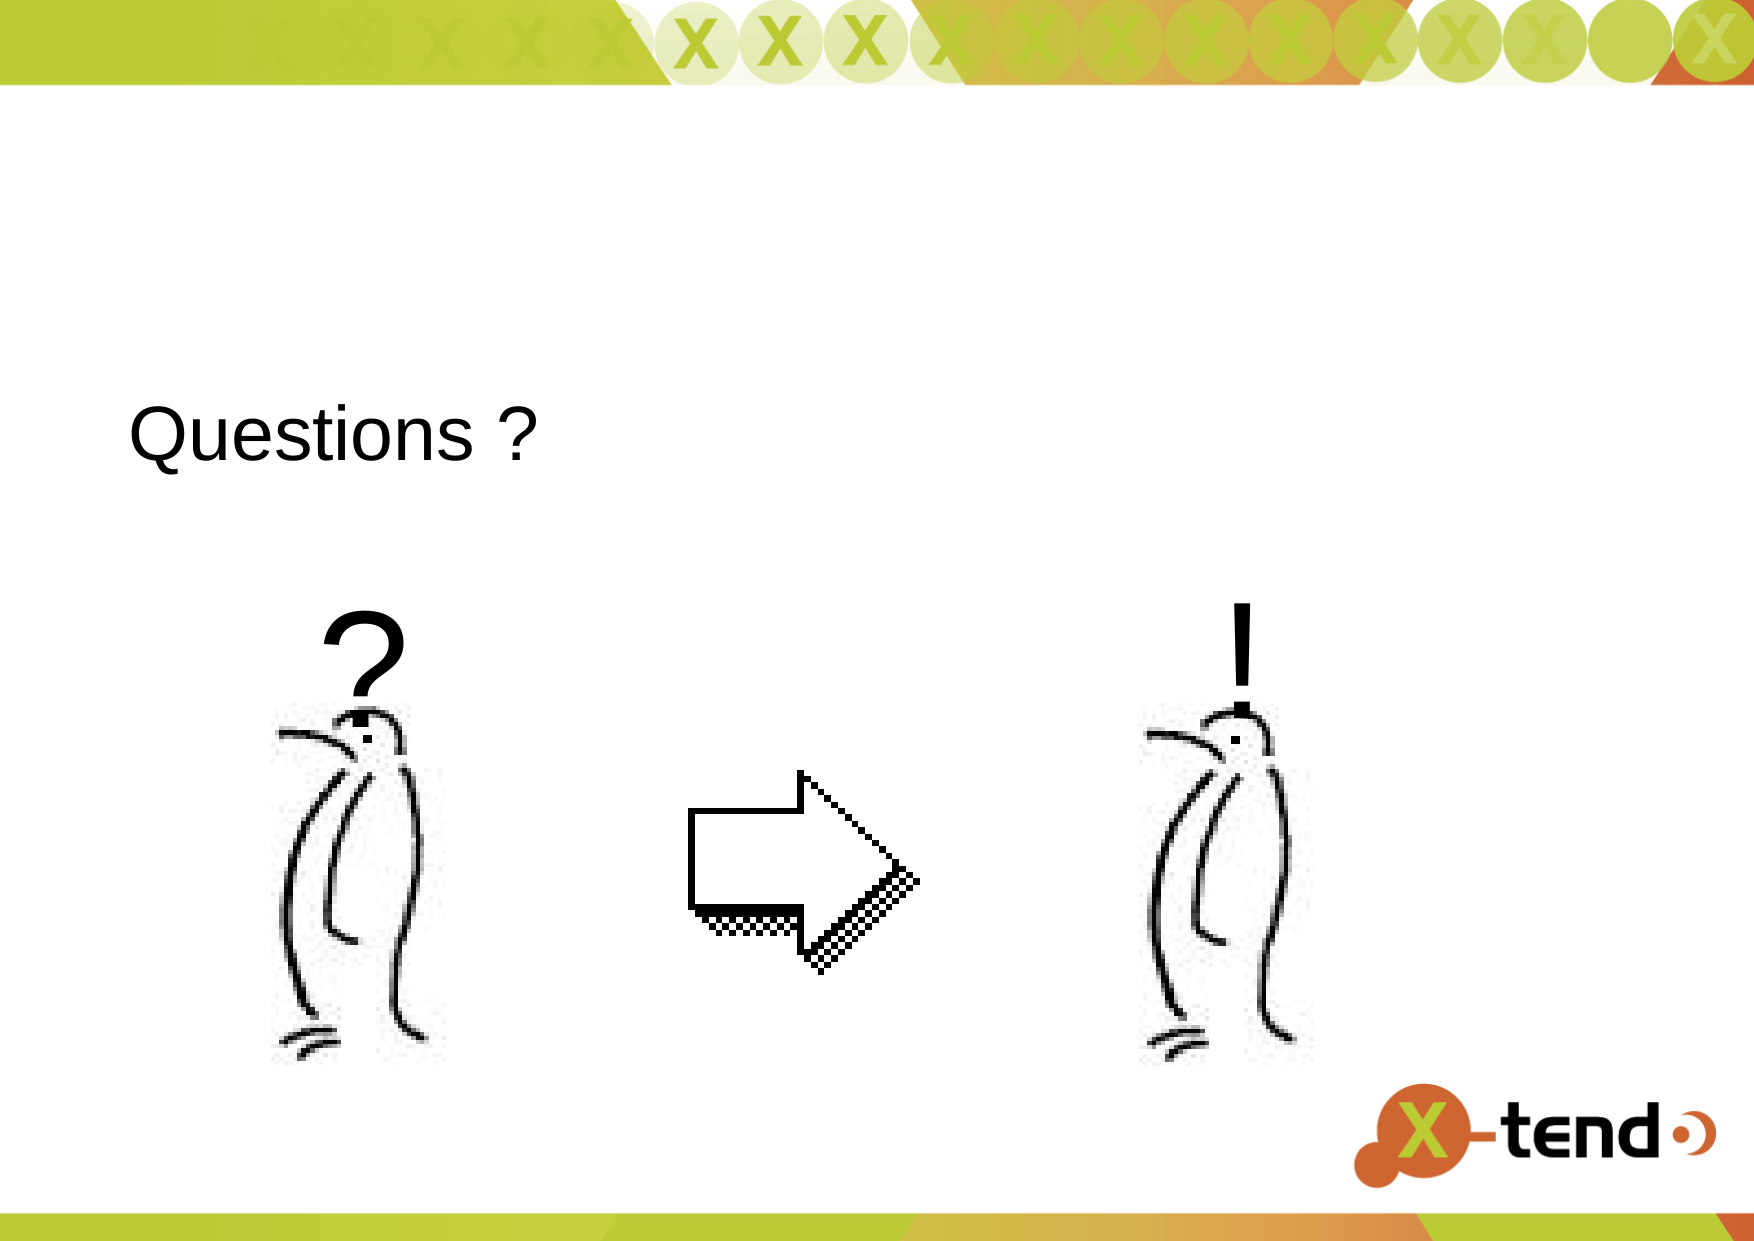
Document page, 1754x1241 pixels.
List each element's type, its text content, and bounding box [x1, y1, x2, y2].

list Questions ? [128, 344, 1627, 1127]
picture [0, 0, 1754, 1241]
